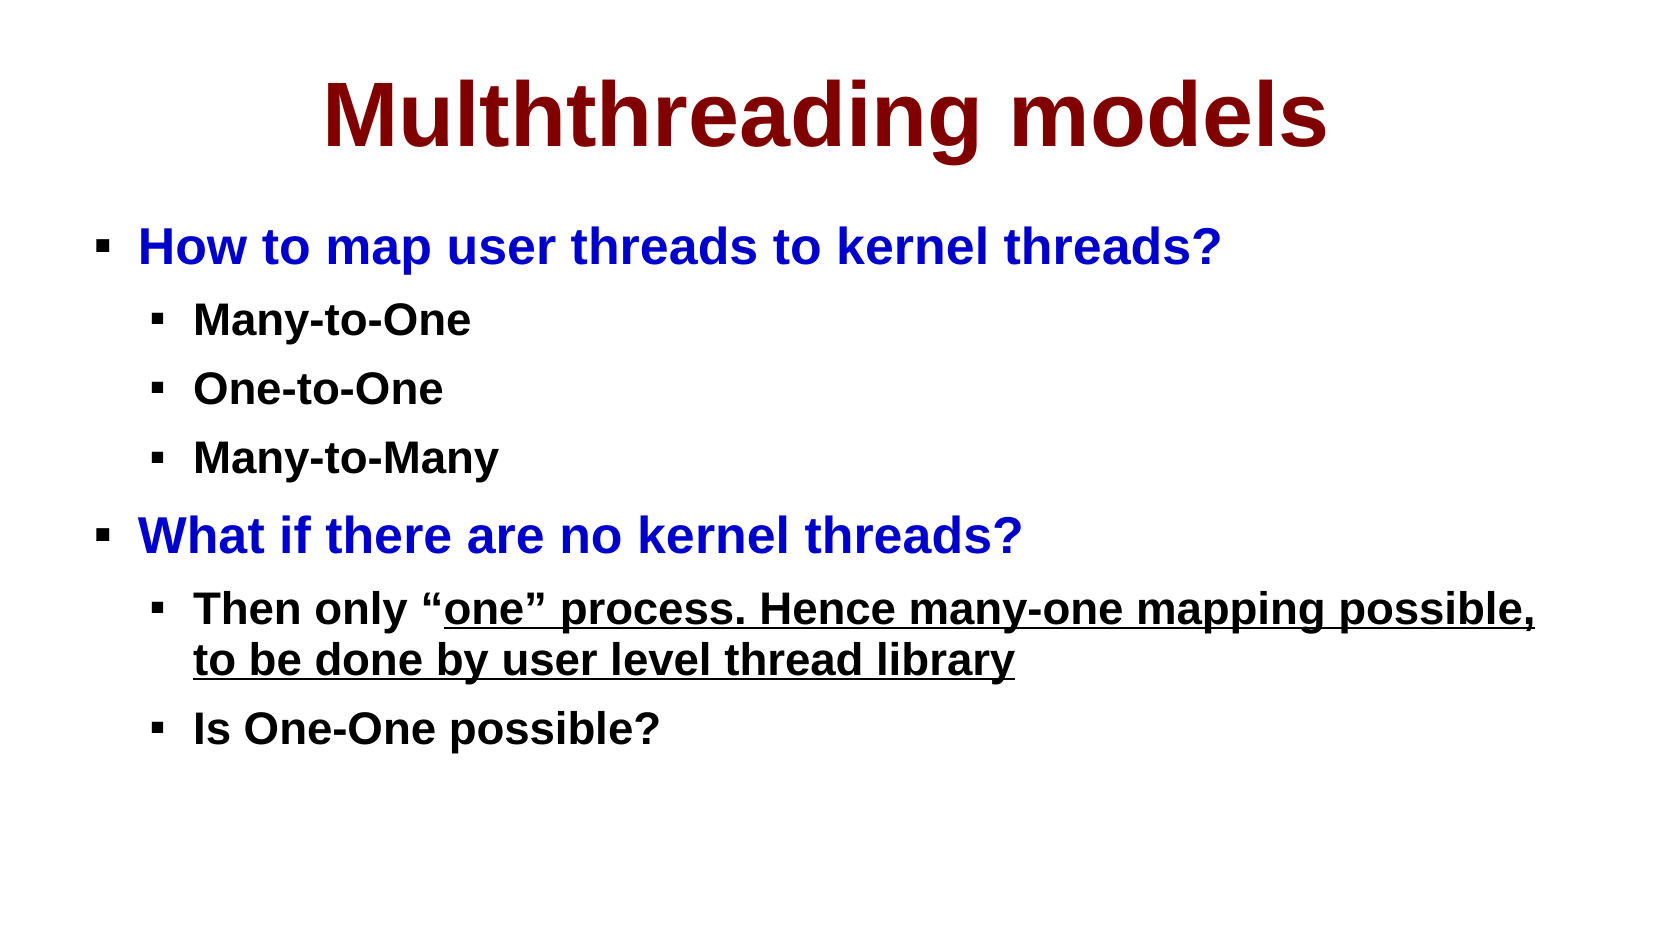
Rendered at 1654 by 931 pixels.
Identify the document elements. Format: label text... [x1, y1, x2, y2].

list How to map user threads to kernel threads? Many-to-One One-to-One Many-to-Many What if there are no kernel threads? Then only “one” process. Hence many-one mapping possible, to be done by user level thread library Is One-One possible? [82, 217, 1571, 757]
title Mulththreading models [82, 37, 1571, 193]
